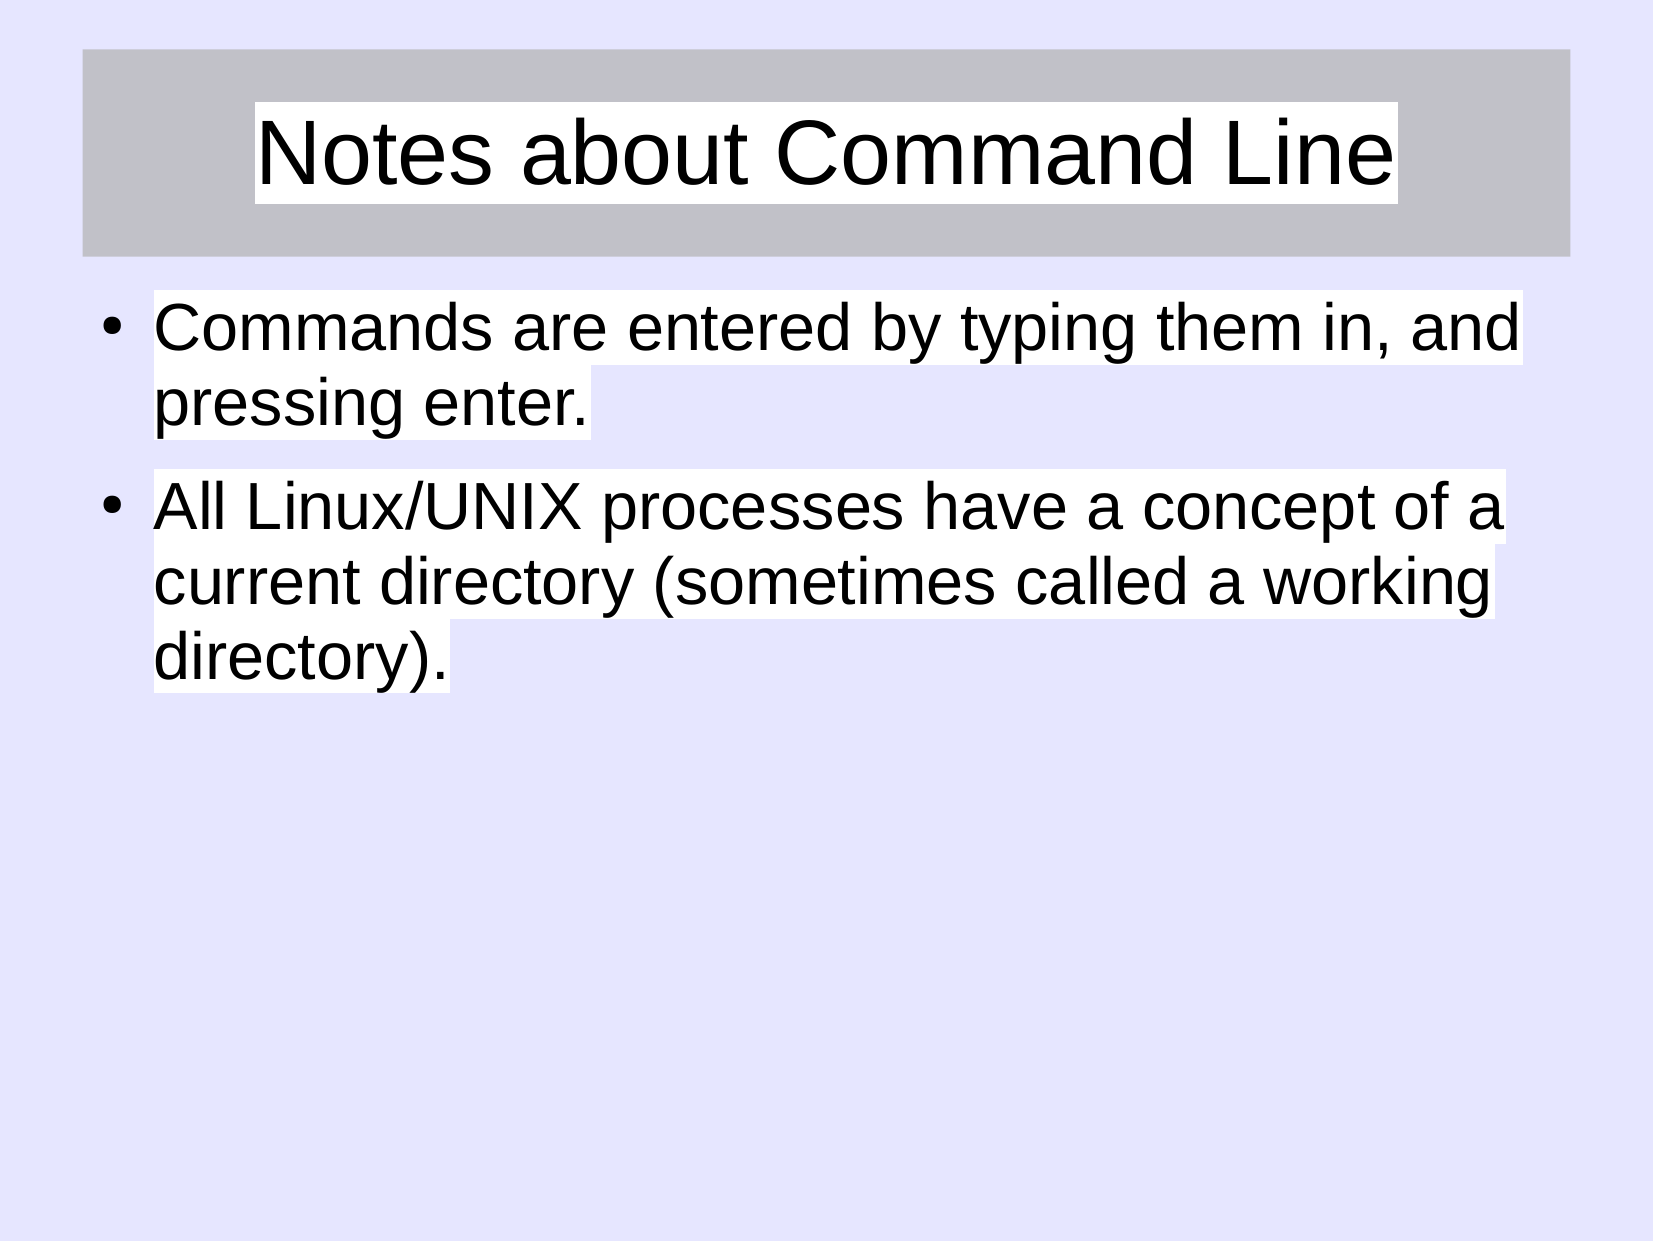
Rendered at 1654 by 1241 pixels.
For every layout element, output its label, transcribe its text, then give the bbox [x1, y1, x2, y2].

list Commands are entered by typing them in, and pressing enter. All Linux/UNIX processes have a concept of a current directory (sometimes called a working directory). [82, 290, 1571, 1010]
title Notes about Command Line [82, 49, 1571, 257]
